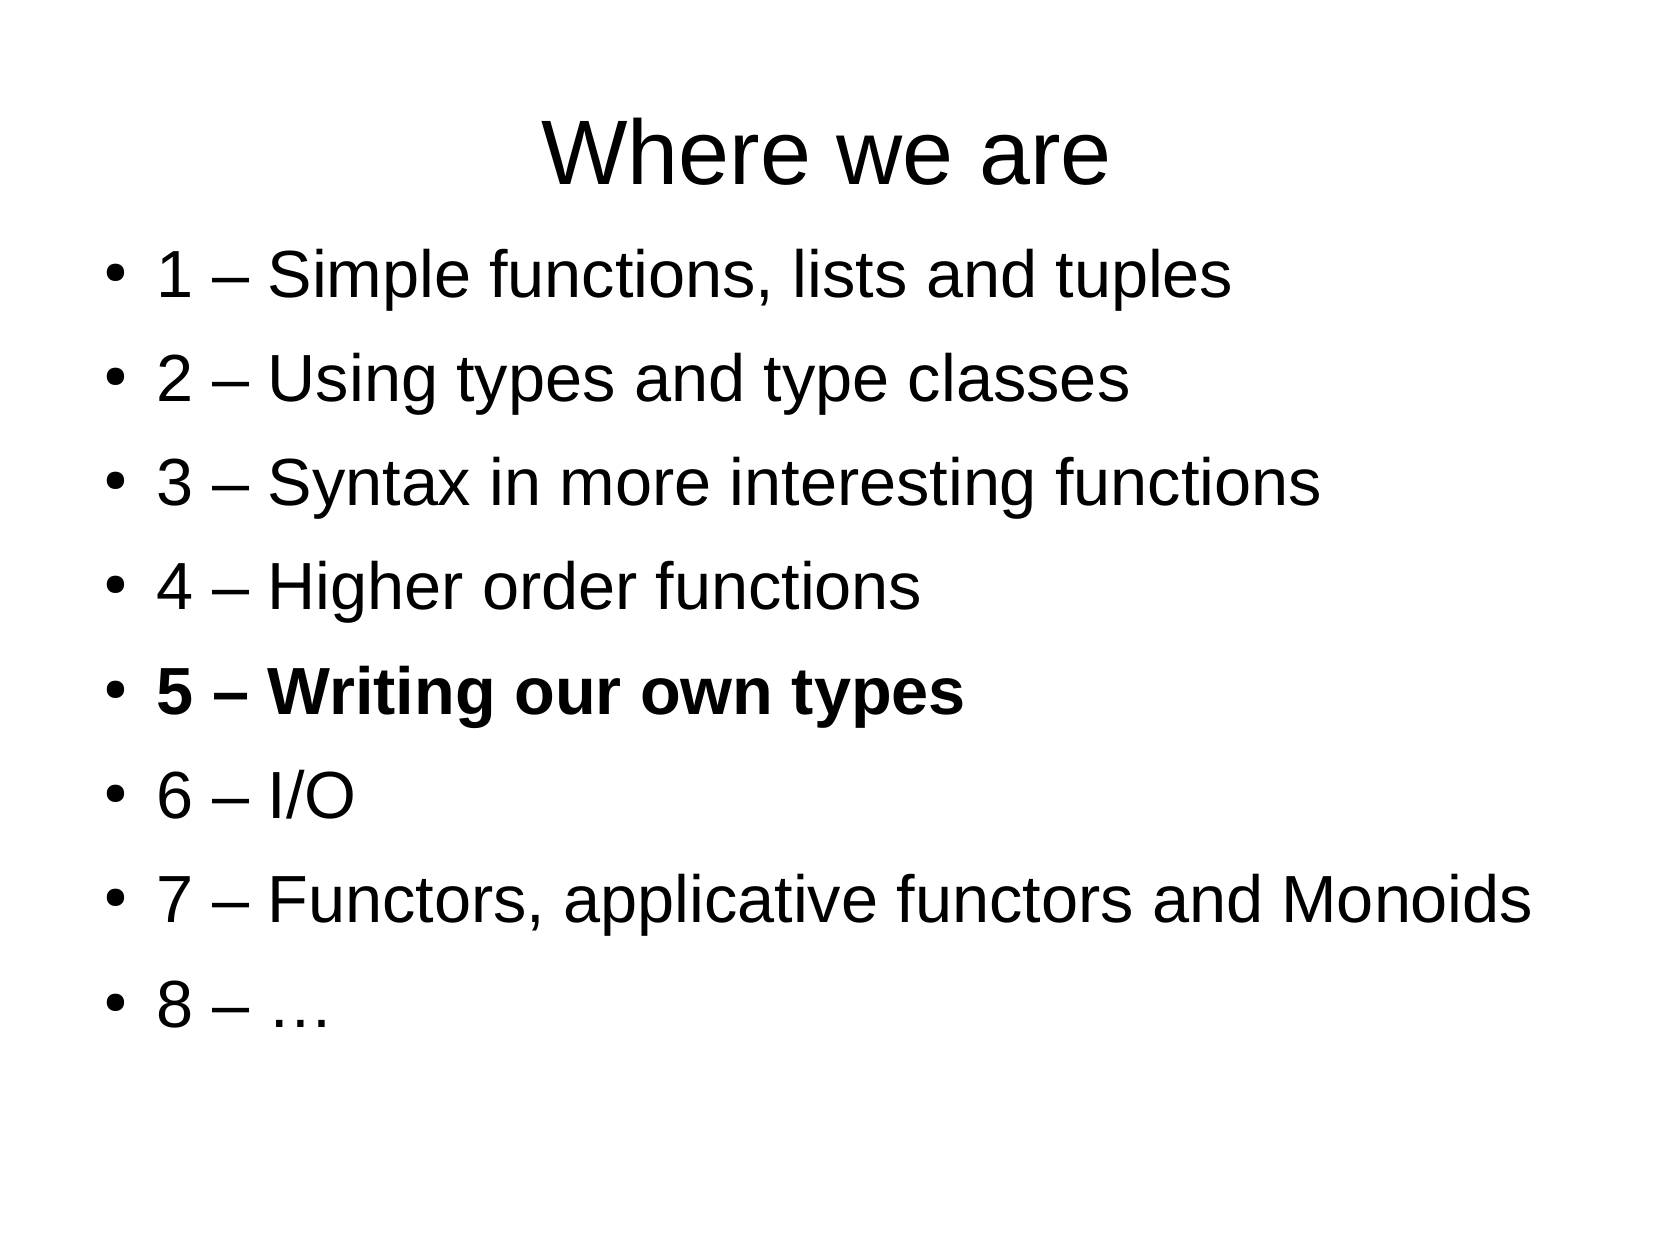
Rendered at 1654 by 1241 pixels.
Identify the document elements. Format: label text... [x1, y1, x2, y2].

title Where we are [82, 49, 1571, 257]
list 1 – Simple functions, lists and tuples 2 – Using types and type classes 3 – Syntax in more interesting functions 4 – Higher order functions 5 – Writing our own types 6 – I/O 7 – Functors, applicative functors and Monoids 8 – … [85, 236, 1574, 1042]
